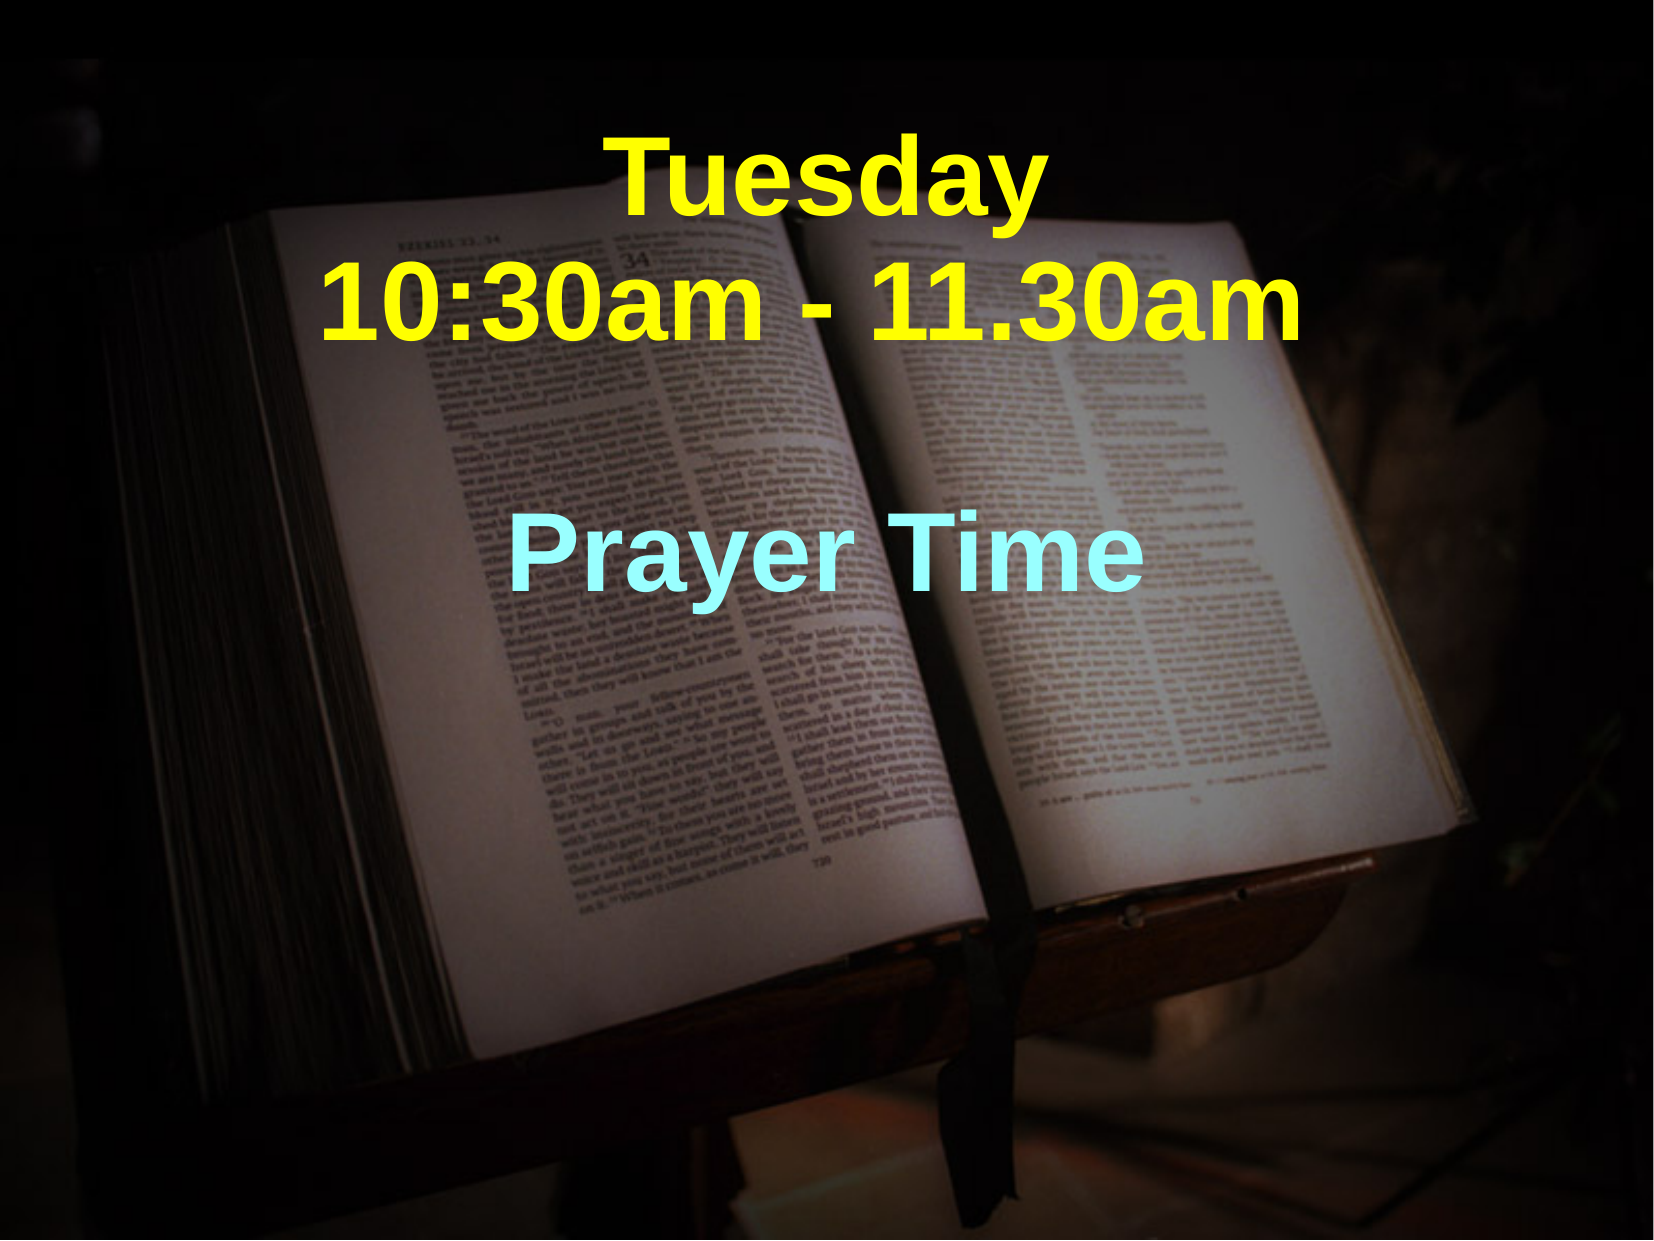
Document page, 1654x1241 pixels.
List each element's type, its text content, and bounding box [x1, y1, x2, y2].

picture [0, 0, 1654, 1240]
text_box Tuesday 10:30am - 11.30am Prayer Time [118, 106, 1536, 1182]
